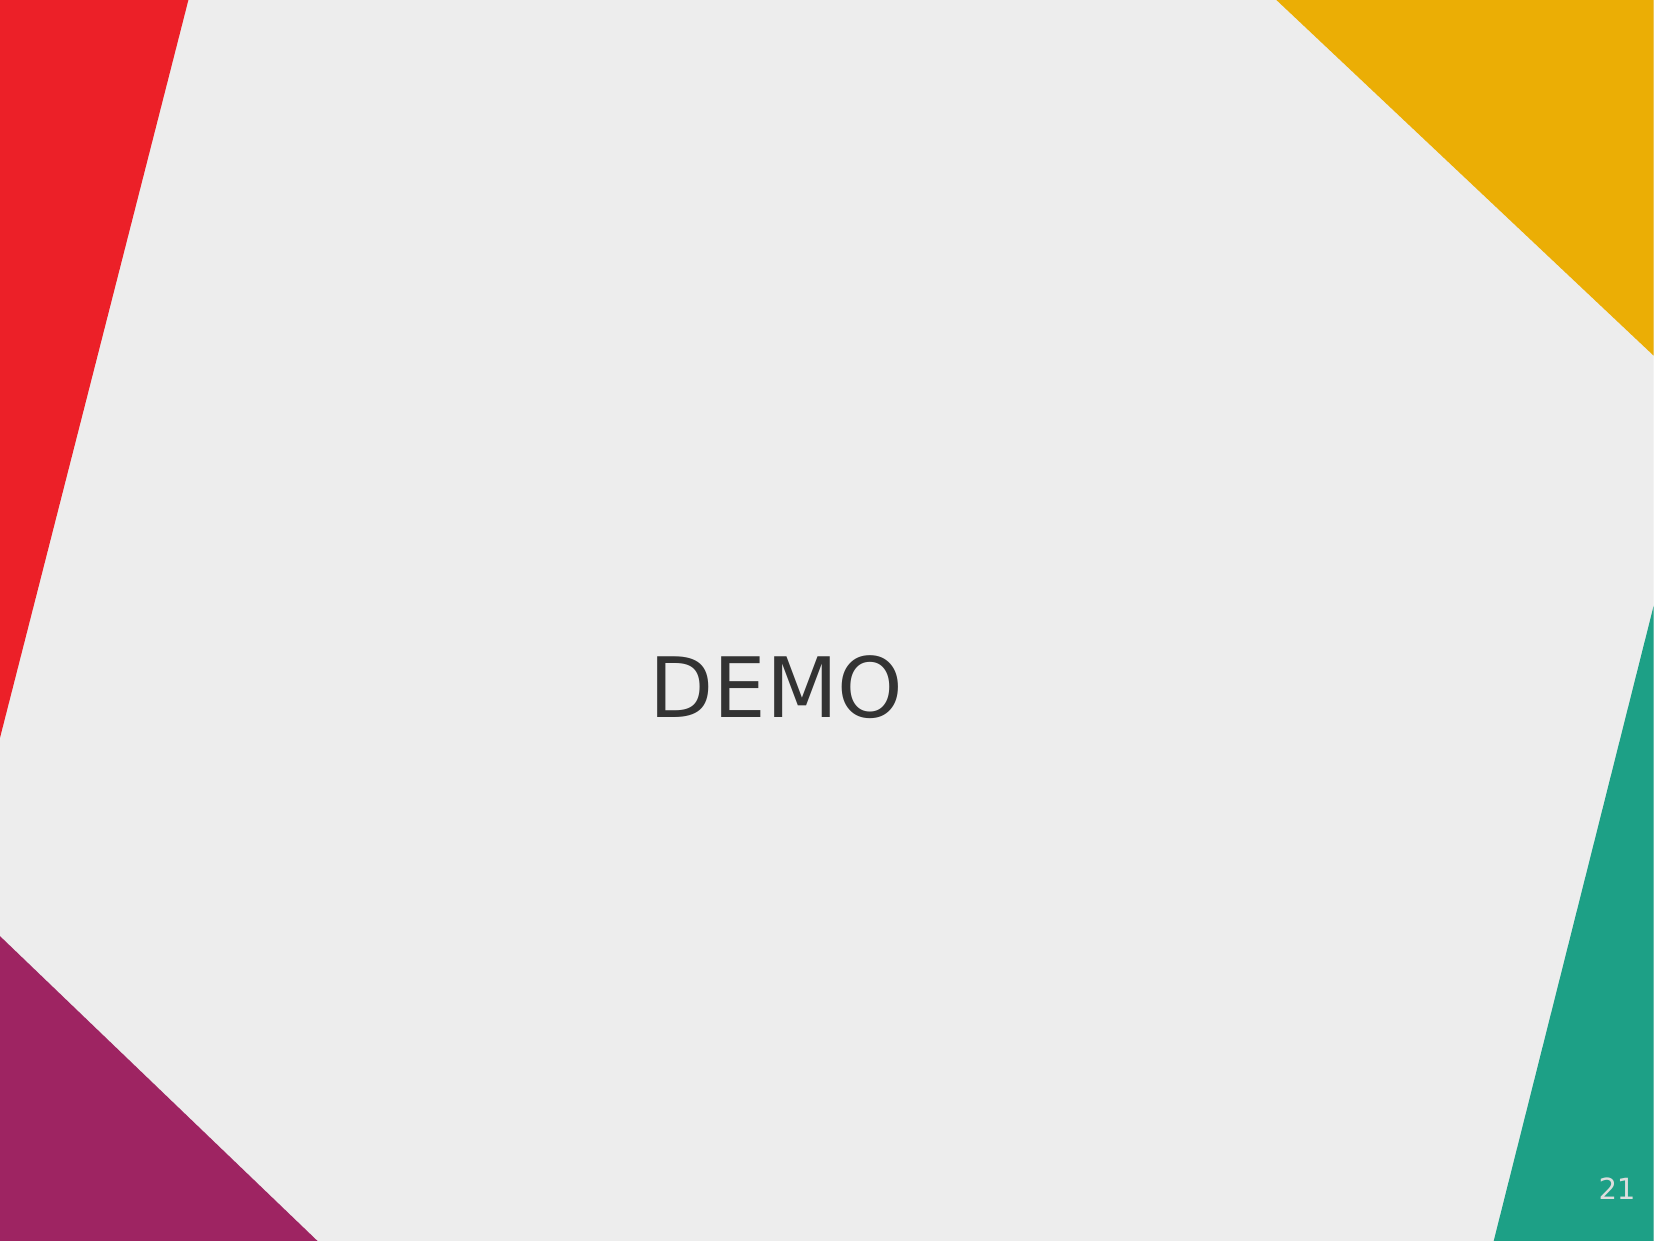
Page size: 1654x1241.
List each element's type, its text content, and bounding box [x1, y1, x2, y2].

title DEMO [64, 590, 1489, 788]
